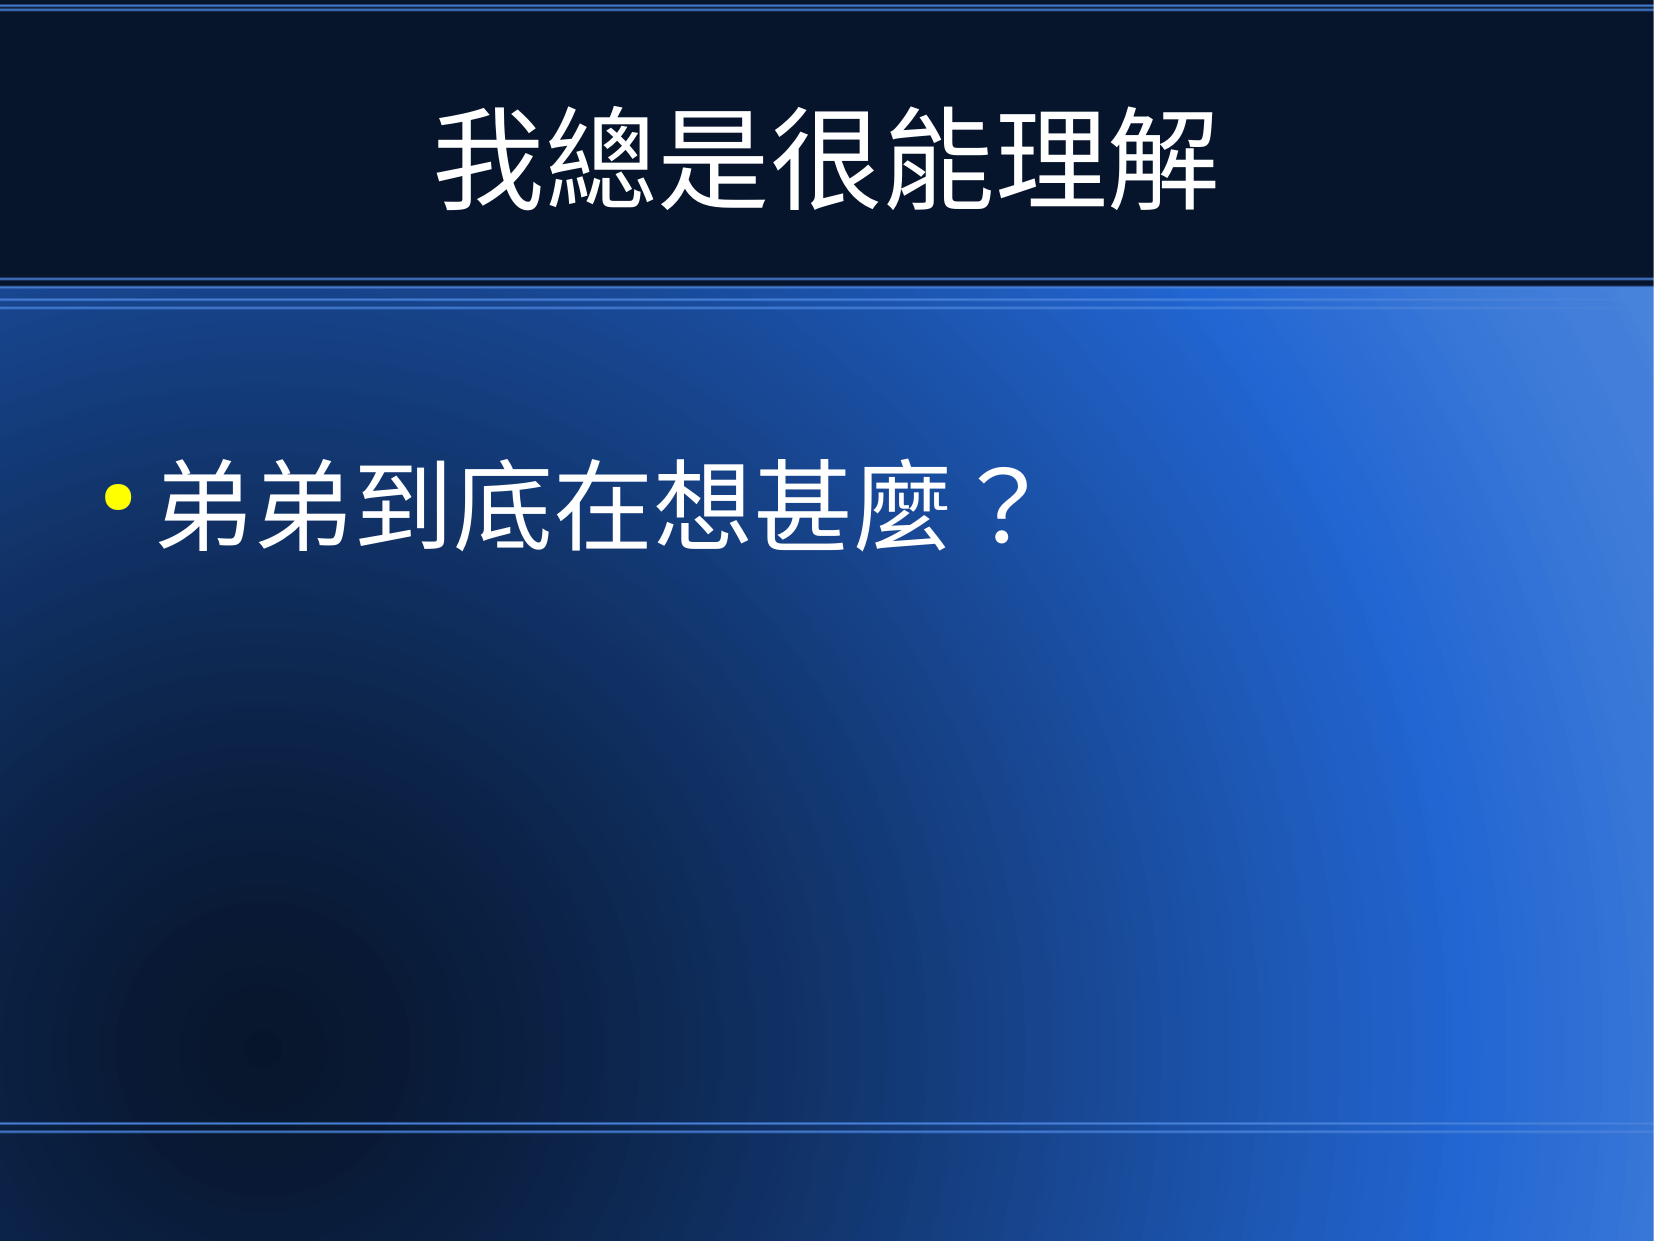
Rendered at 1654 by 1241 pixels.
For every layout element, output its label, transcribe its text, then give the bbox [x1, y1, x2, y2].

title 我總是很能理解 [82, 49, 1571, 257]
list 弟弟到底在想甚麼？ [82, 355, 1571, 1241]
picture [0, 0, 1654, 1241]
